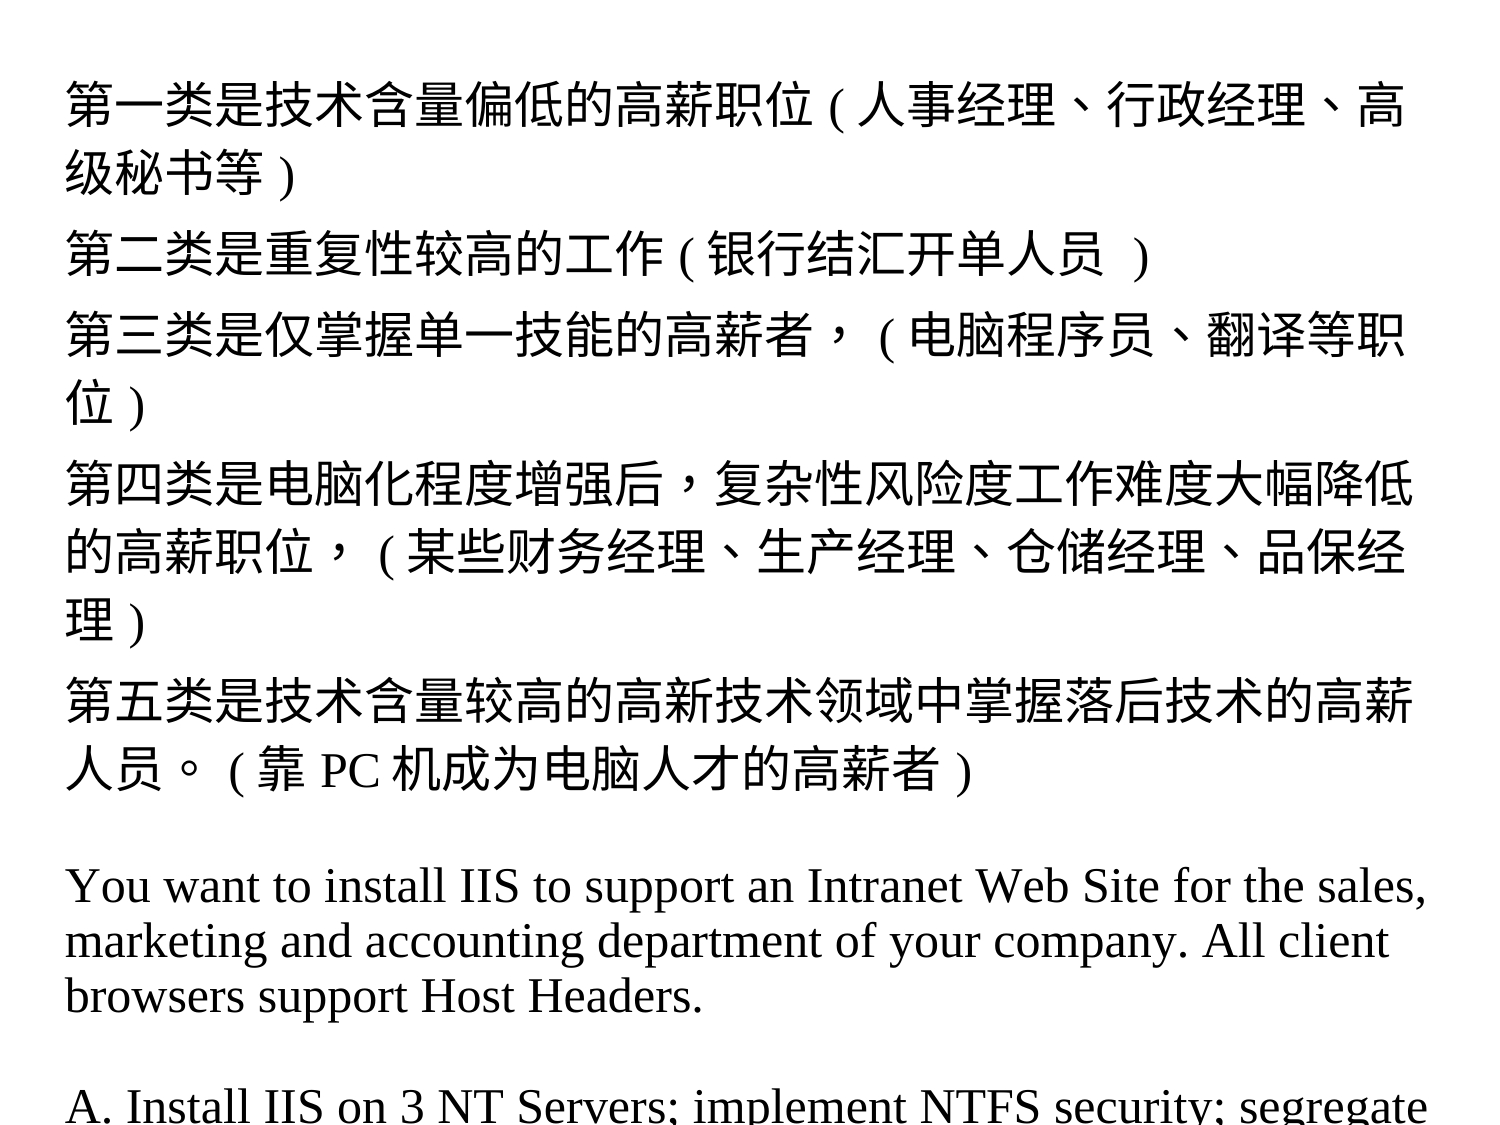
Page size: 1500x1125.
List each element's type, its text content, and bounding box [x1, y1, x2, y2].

text_box 第一类是技术含量偏低的高薪职位(人事经理、行政经理、高级秘书等) 第二类是重复性较高的工作(银行结汇开单人员 ) 第三类是仅掌握单一技能的高薪者，(电脑程序员、翻译等职位) 第四类是电脑化程度增强后，复杂性风险度工作难度大幅降低的高薪职位，(某些财务经理、生产经理、仓储经理、品保经理) 第五类是技术含量较高的高新技术领域中掌握落后技术的高薪人员。(靠PC机成为电脑人才的高薪者) You want to install IIS to support an Intranet Web Site for the sales, marketing and accounting department of your company. All client browsers support Host Headers. A. Install IIS on 3 NT Servers; implement NTFS security; segregate computers for each department B. Install IIS on 1 NT Servers; implement NTFS security; implement Host Headers C. Install IIS on 1 NT Workstations; implement NTFS security D. Install IIS on 3 Win95 computers; implement share-level security [50, 62, 1450, 1125]
